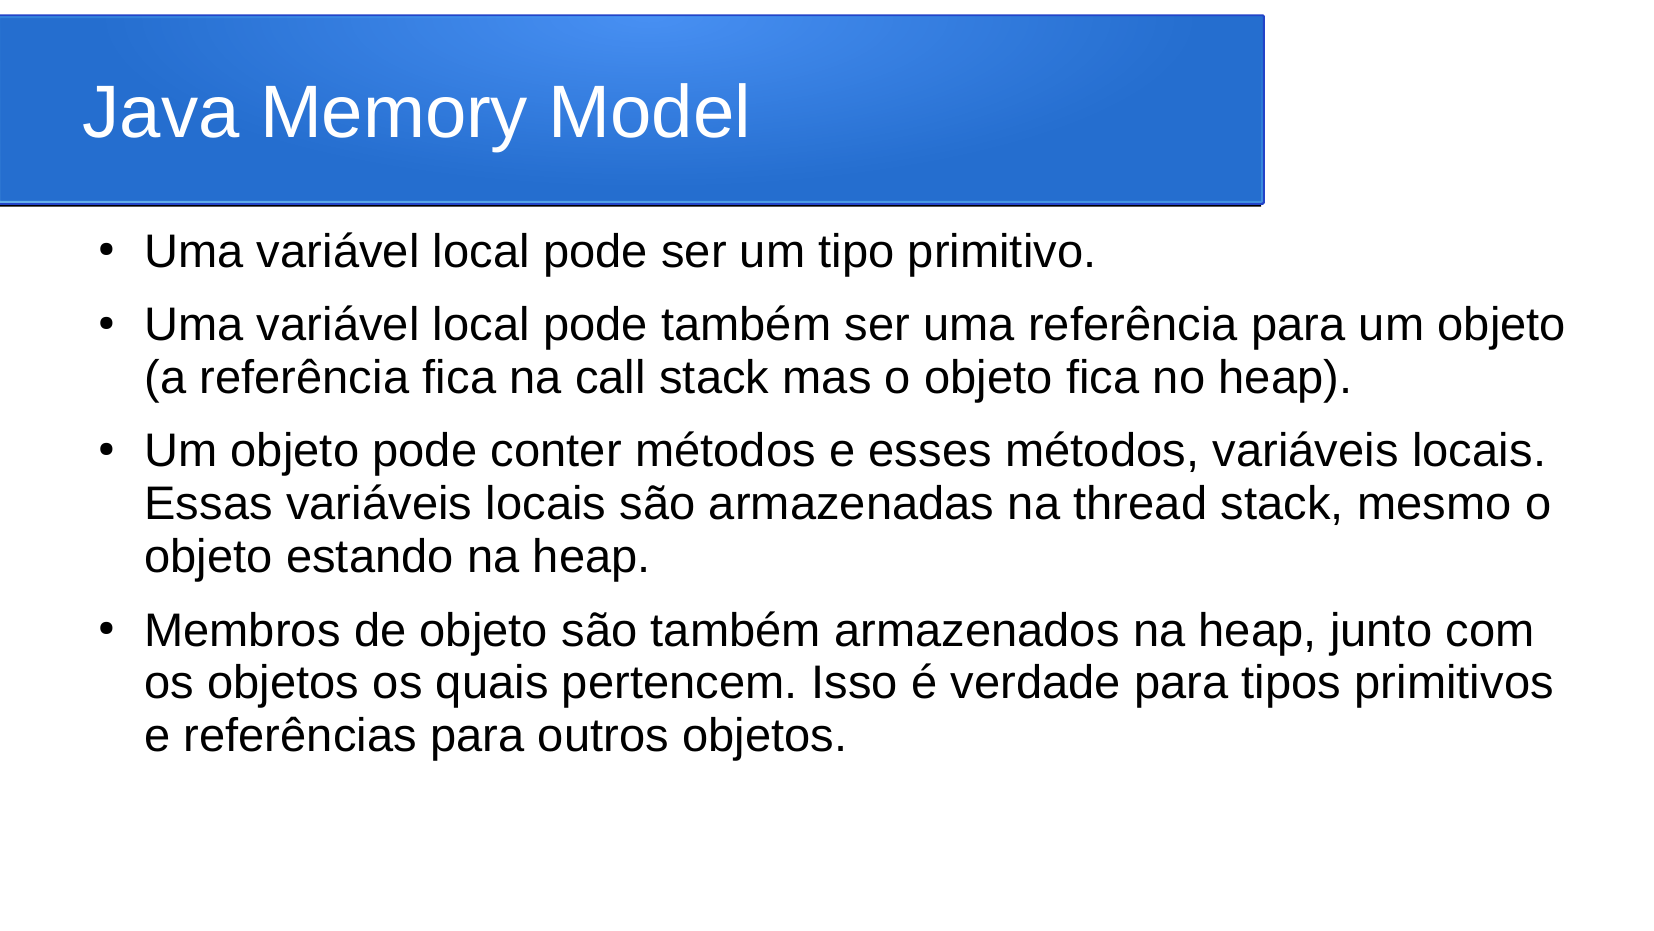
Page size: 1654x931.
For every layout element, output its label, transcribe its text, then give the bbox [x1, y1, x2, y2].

title Java Memory Model [82, 35, 1235, 189]
list Uma variável local pode ser um tipo primitivo. Uma variável local pode também ser uma referência para um objeto (a referência fica na call stack mas o objeto fica no heap). Um objeto pode conter métodos e esses métodos, variáveis locais. Essas variáveis locais são armazenadas na thread stack, mesmo o objeto estando na heap. Membros de objeto são também armazenados na heap, junto com os objetos os quais pertencem. Isso é verdade para tipos primitivos e referências para outros objetos. [82, 224, 1571, 764]
